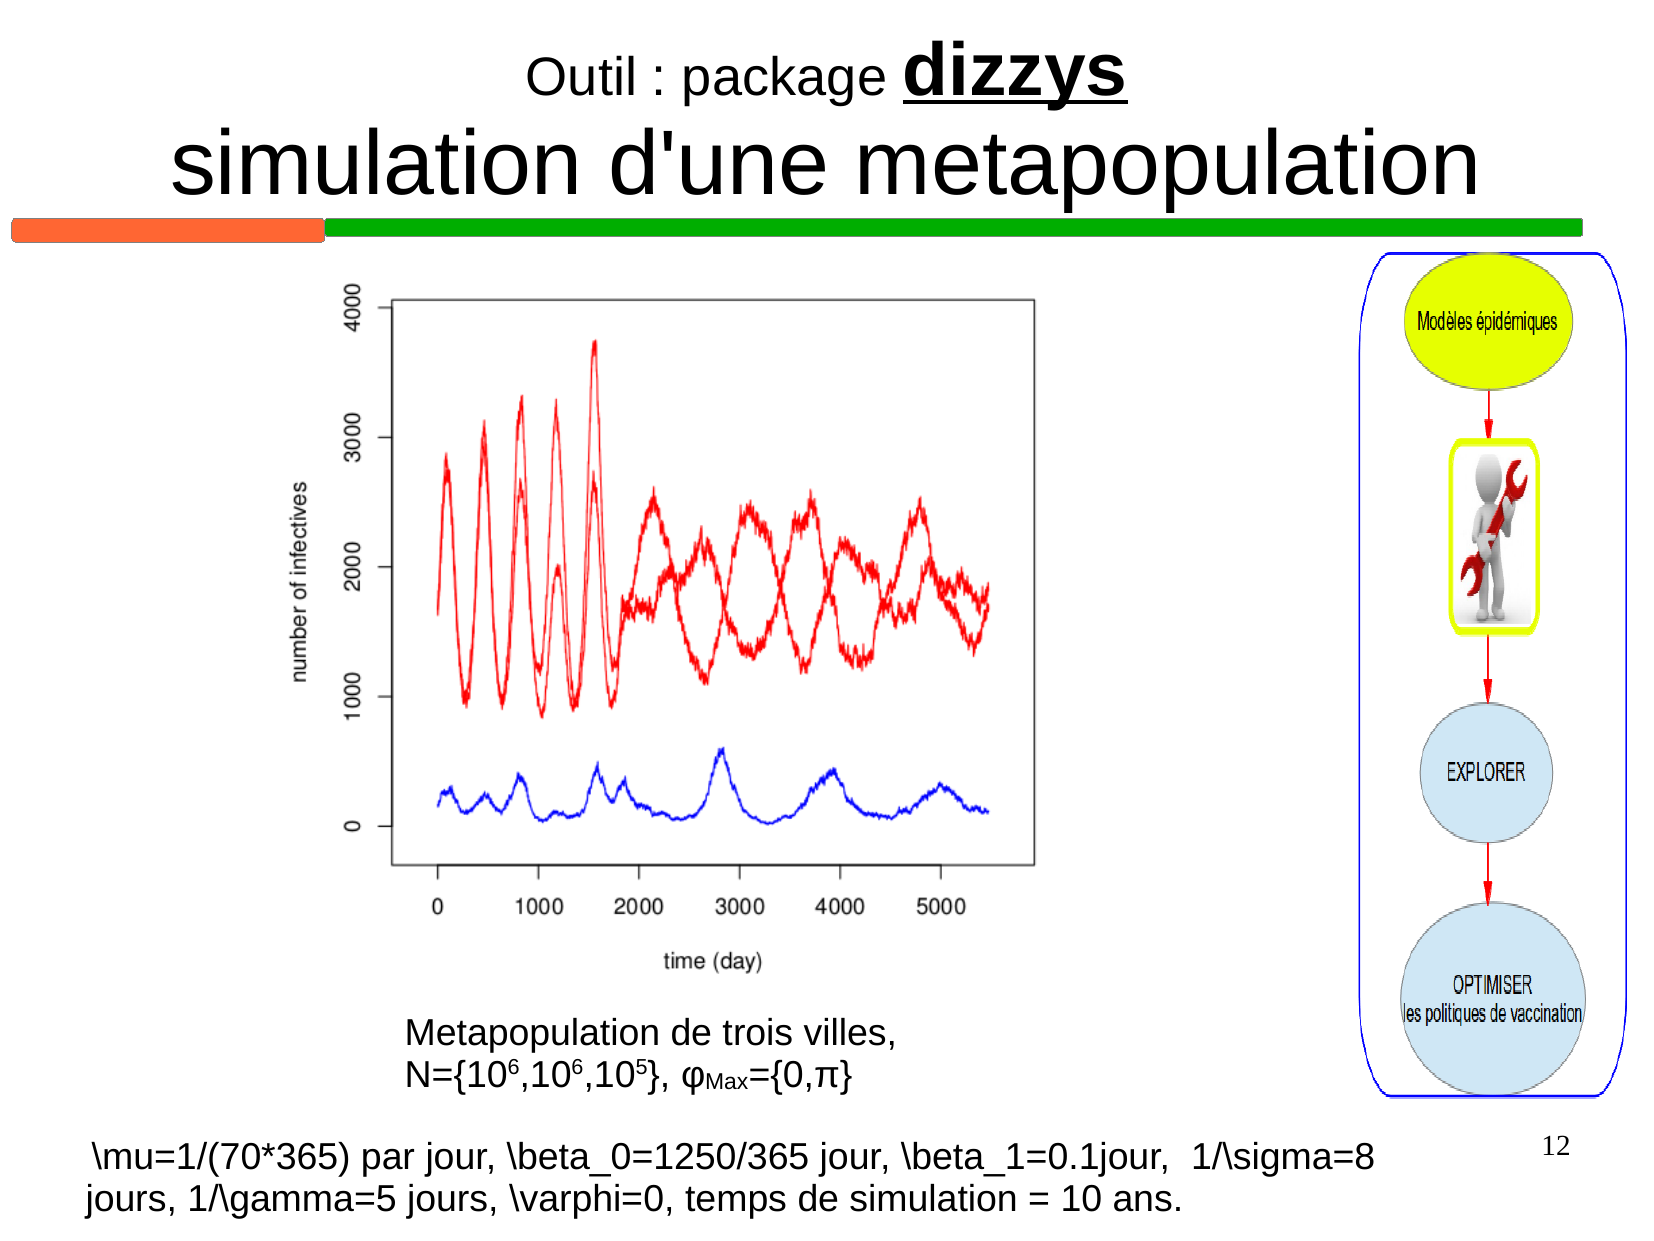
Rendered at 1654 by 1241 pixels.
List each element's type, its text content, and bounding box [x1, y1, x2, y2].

text_box \mu=1/(70*365) par jour, \beta_0=1250/365 jour, \beta_1=0.1jour, 1/\sigma=8 jours, 1/\gamma=5 jours, \varphi=0, temps de simulation = 10 ans. [70, 1128, 1489, 1229]
text_box Metapopulation de trois villes, N={106,106,105}, φMax={0,π} [389, 1003, 1016, 1123]
picture [1354, 249, 1630, 1099]
picture [248, 259, 1081, 993]
text_box [11, 218, 1583, 243]
title Outil : package dizzys simulation d'une metapopulation [82, 17, 1571, 220]
